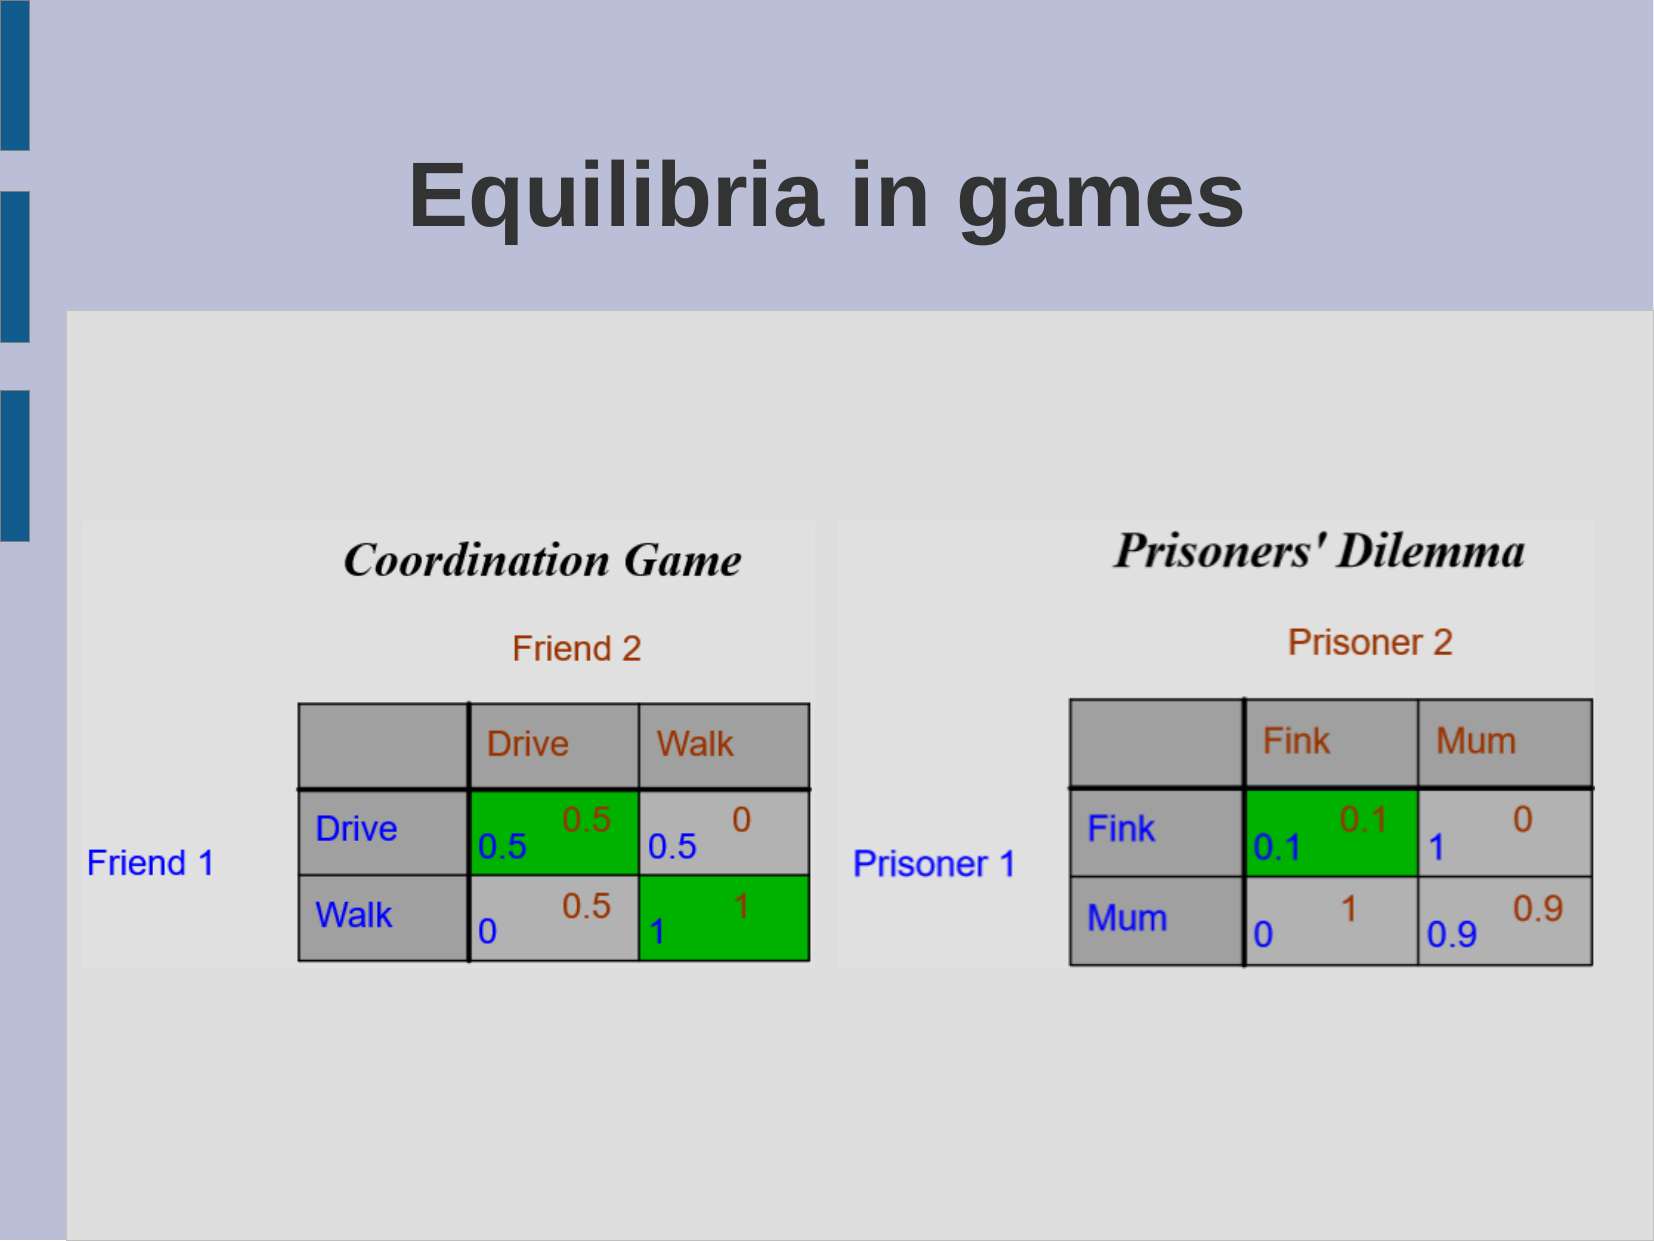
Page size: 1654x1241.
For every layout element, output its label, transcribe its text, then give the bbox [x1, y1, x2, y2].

picture [838, 519, 1595, 969]
title Equilibria in games [121, 91, 1534, 299]
picture [82, 521, 815, 969]
